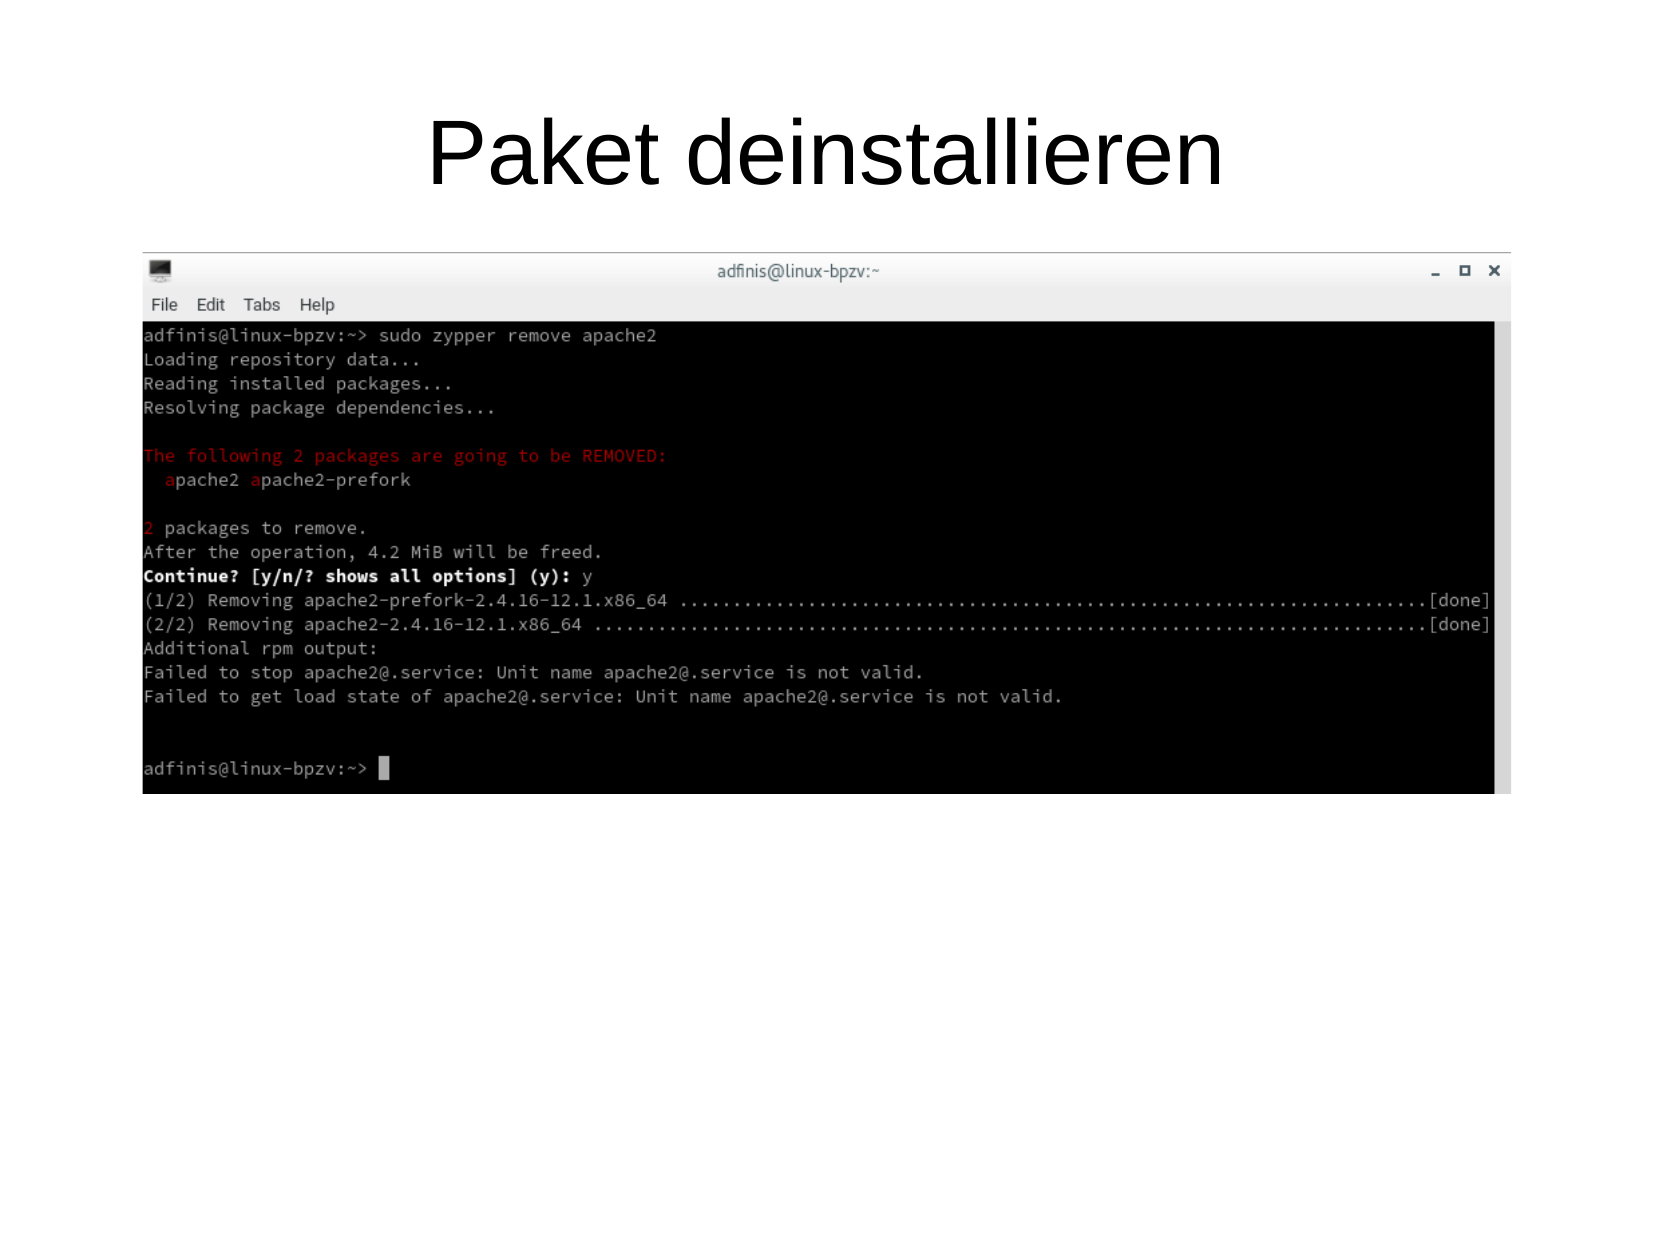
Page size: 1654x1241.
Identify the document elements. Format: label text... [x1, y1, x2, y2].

picture [142, 252, 1512, 794]
title Paket deinstallieren [82, 49, 1571, 257]
